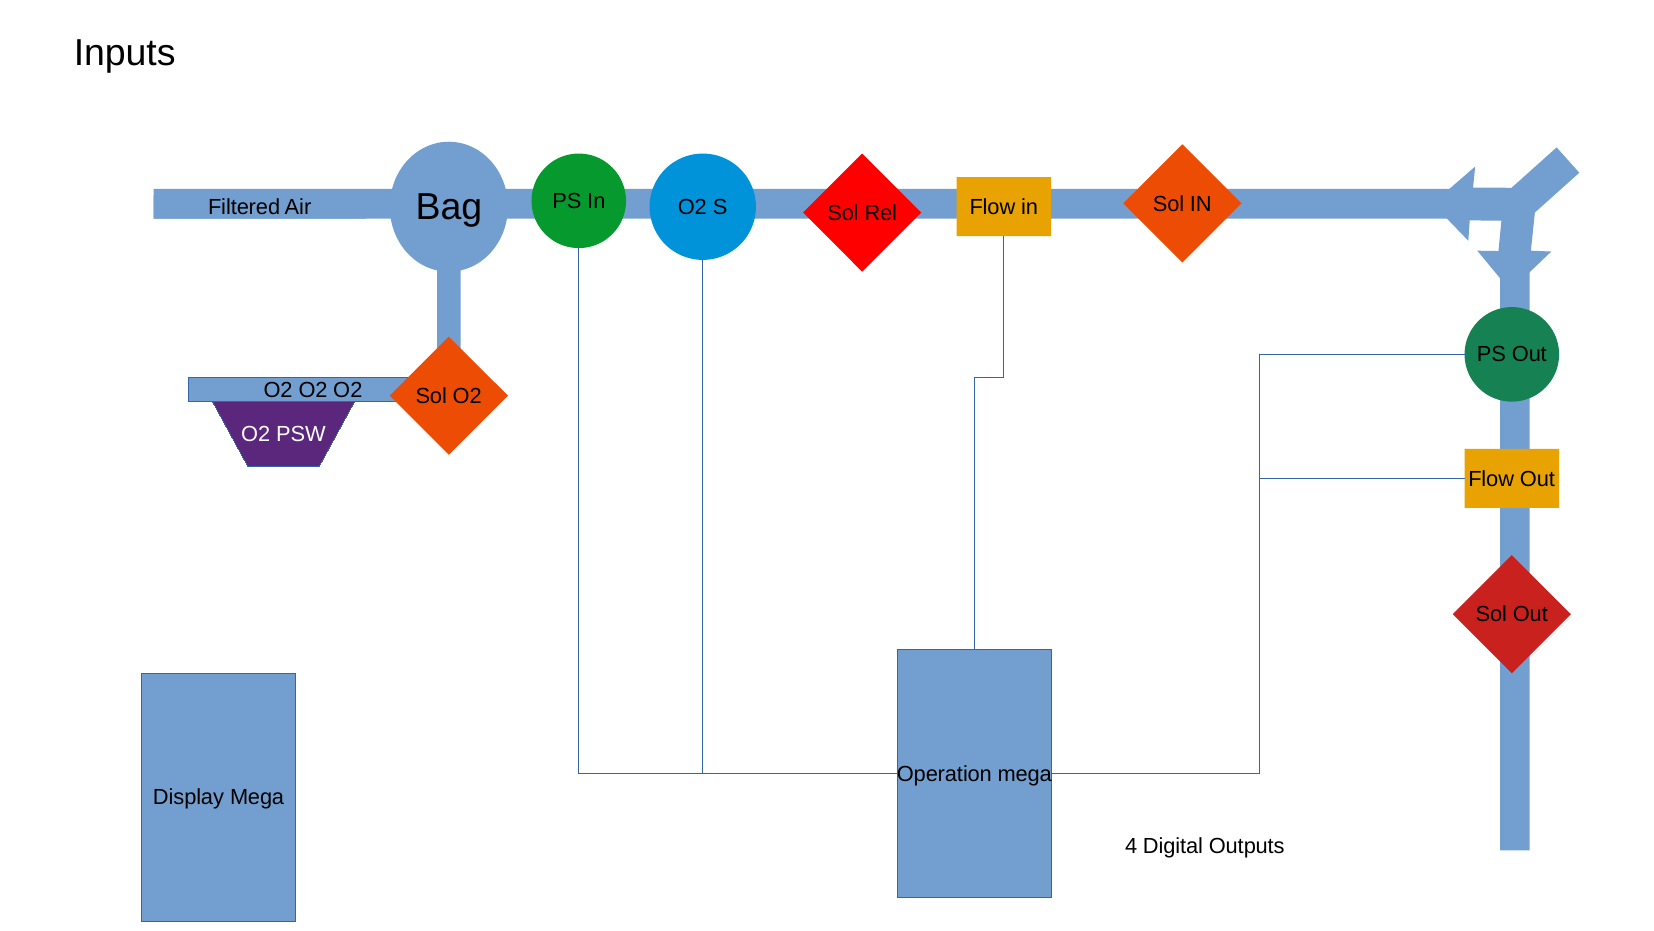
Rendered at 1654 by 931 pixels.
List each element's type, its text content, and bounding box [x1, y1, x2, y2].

text_box O2 S [649, 153, 756, 260]
text_box Flow in [956, 177, 1052, 237]
text_box Sol Out [1452, 555, 1571, 674]
text_box [753, 188, 826, 219]
text_box [1227, 147, 1580, 310]
text_box [1052, 188, 1137, 219]
text_box Operation mega [897, 649, 1052, 898]
text_box 4 Digital Outputs [1110, 826, 1371, 879]
text_box [506, 188, 534, 219]
text_box O2 PSW [212, 401, 355, 467]
text_box Sol O2 [389, 336, 508, 455]
text_box Display Mega [141, 673, 296, 922]
text_box Inputs [59, 23, 426, 81]
text_box [1500, 399, 1530, 448]
text_box [153, 188, 392, 219]
text_box [623, 188, 652, 219]
text_box PS In [531, 153, 627, 249]
text_box Sol Rel [803, 153, 922, 272]
text_box Sol IN [1123, 144, 1242, 263]
text_box [437, 271, 461, 347]
text_box [898, 188, 956, 219]
text_box PS Out [1464, 307, 1560, 402]
text_box Filtered Air [153, 194, 367, 219]
text_box [1500, 657, 1530, 851]
text_box [1500, 508, 1530, 572]
text_box Bag [389, 141, 508, 272]
text_box Flow Out [1464, 448, 1560, 508]
text_box O2 O2 O2 [188, 377, 407, 402]
